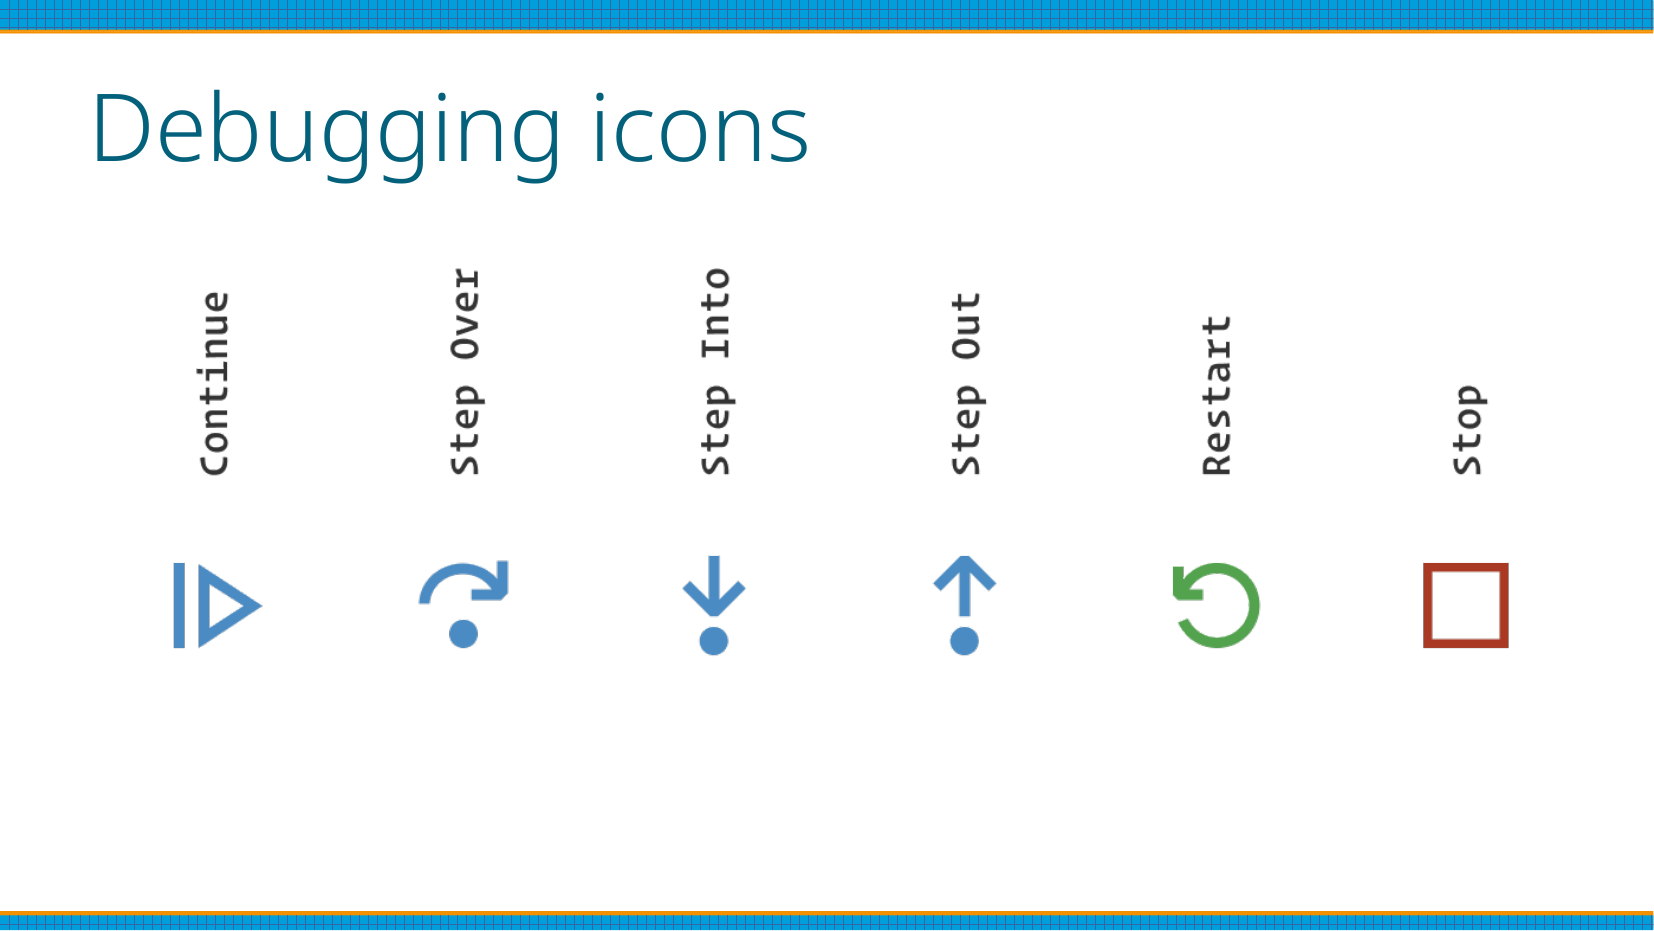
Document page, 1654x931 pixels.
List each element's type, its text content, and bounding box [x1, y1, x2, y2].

picture [12, 170, 1654, 757]
title Debugging icons [88, 44, 1565, 170]
